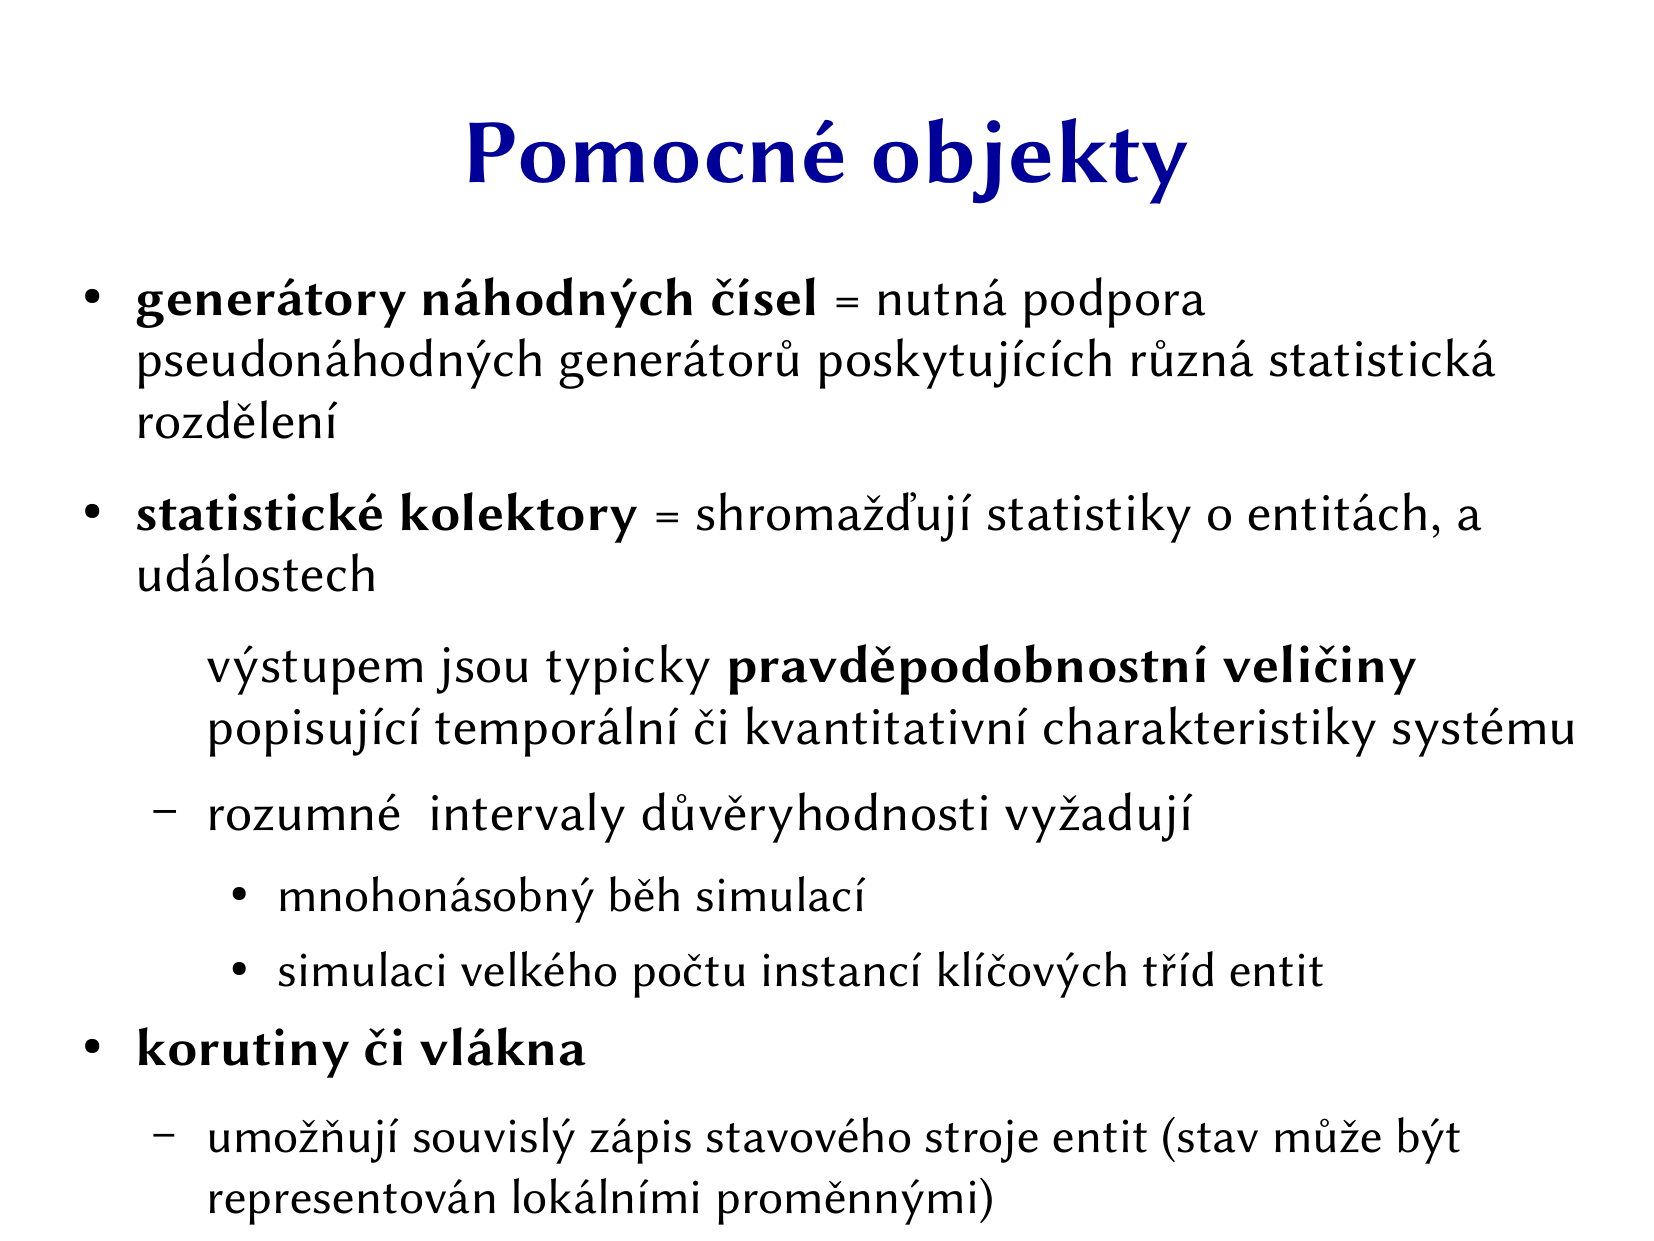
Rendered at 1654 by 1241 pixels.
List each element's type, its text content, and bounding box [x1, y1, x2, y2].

list generátory náhodných čísel = nutná podpora pseudonáhodných generátorů poskytujících různá statistická rozdělení statistické kolektory = shromažďují statistiky o entitách, a událostech výstupem jsou typicky pravděpodobnostní veličiny popisující temporální či kvantitativní charakteristiky systému rozumné intervaly důvěryhodnosti vyžadují mnohonásobný běh simulací simulaci velkého počtu instancí klíčových tříd entit korutiny či vlákna umožňují souvislý zápis stavového stroje entit (stav může být representován lokálními proměnnými) [64, 266, 1601, 986]
title Pomocné objekty [82, 49, 1571, 257]
